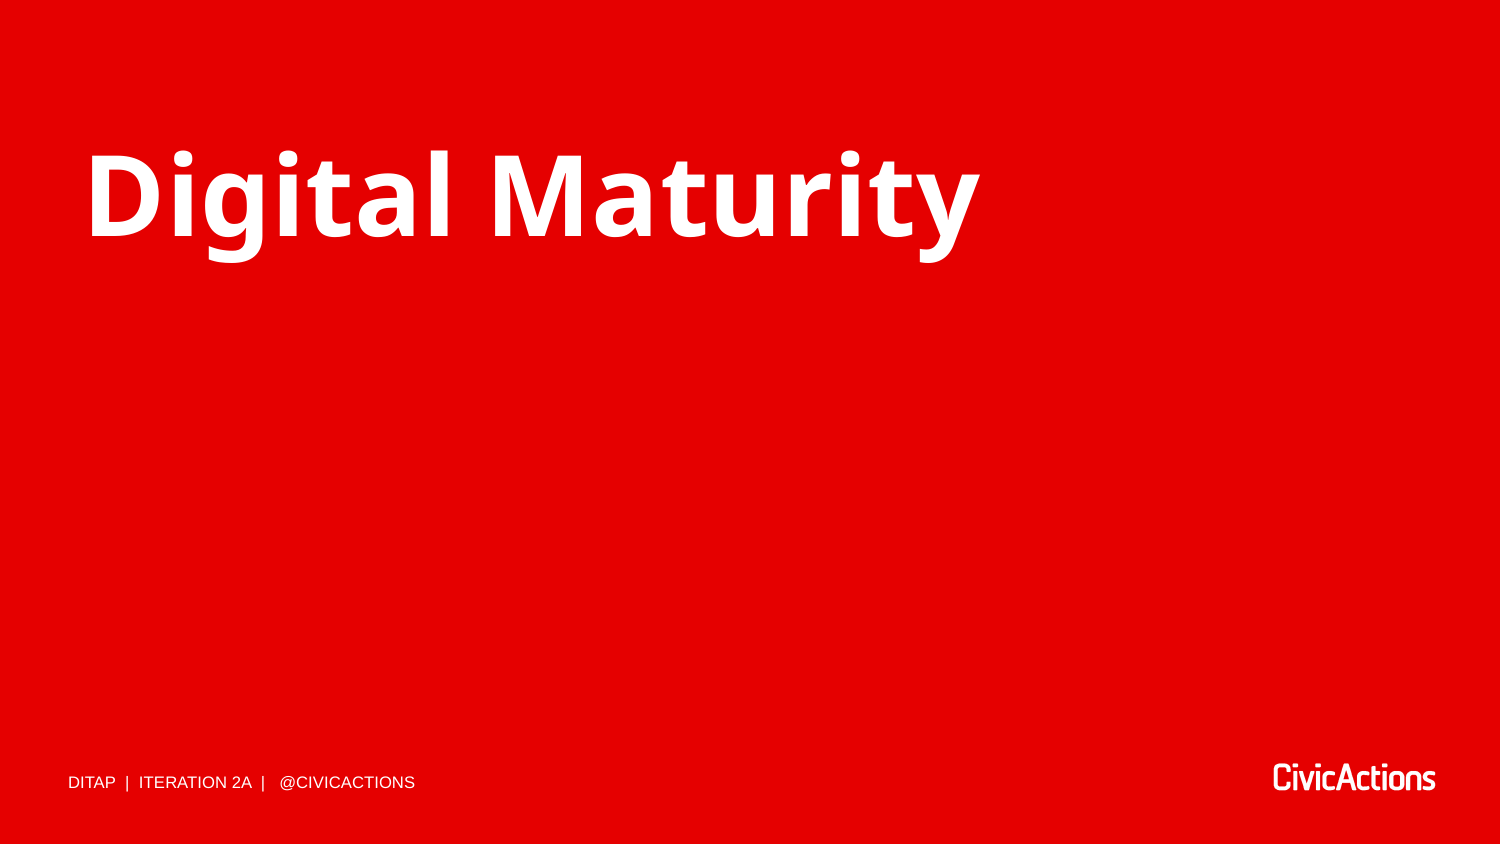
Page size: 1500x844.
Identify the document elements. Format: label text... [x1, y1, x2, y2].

picture [1271, 758, 1438, 795]
title Digital Maturity [73, 114, 1354, 470]
